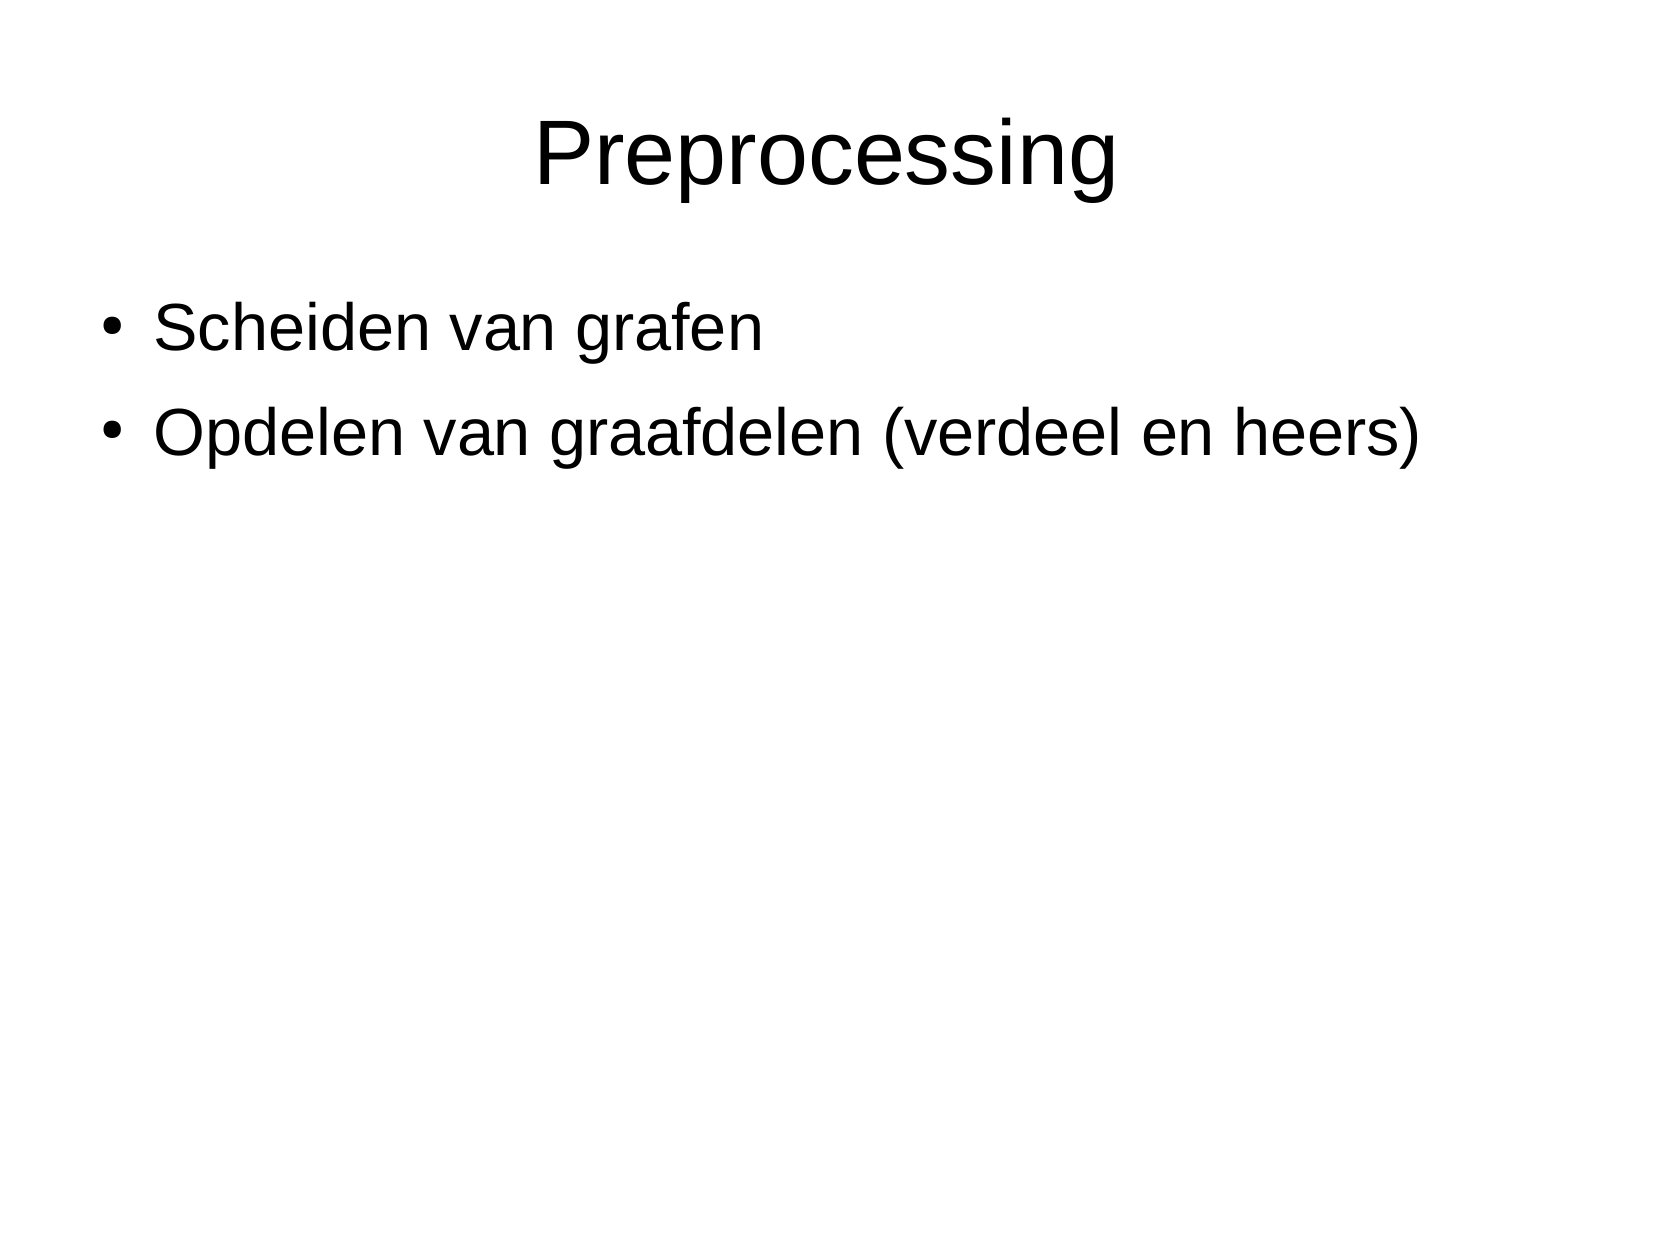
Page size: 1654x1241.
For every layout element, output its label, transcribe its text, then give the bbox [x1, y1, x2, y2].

title Preprocessing [82, 49, 1571, 257]
list Scheiden van grafen Opdelen van graafdelen (verdeel en heers) [82, 290, 1571, 1109]
